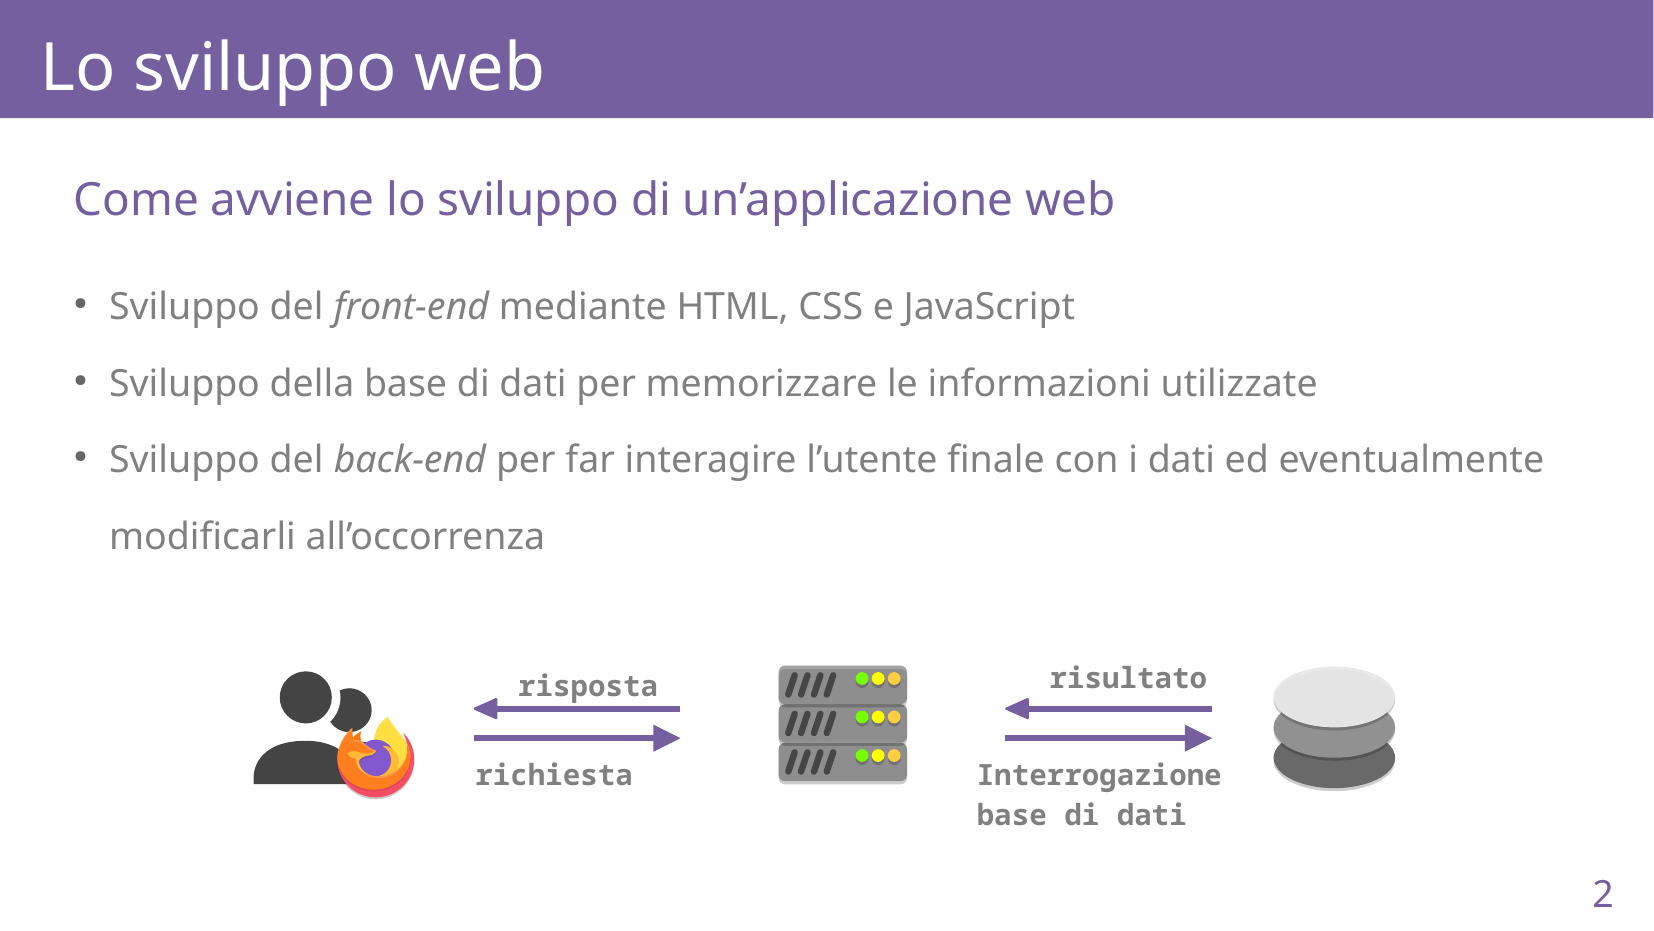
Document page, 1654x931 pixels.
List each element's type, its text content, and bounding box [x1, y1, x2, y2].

picture [249, 649, 421, 804]
text_box richiesta [460, 746, 653, 798]
text_box Interrogazione base di dati [962, 746, 1244, 834]
picture [769, 649, 917, 798]
text_box Come avviene lo sviluppo di un’applicazione web [59, 158, 1107, 229]
text_box Sviluppo del front-end mediante HTML, CSS e JavaScript Sviluppo della base di dati per memorizzare le informazioni utilizzate Sviluppo del back-end per far interagire l’utente finale con i dati ed eventualmente modificarli all’occorrenza [59, 246, 1540, 532]
text_box <numero> [1513, 860, 1654, 931]
picture [1264, 657, 1405, 798]
text_box risposta [503, 658, 677, 709]
text_box risultato [1034, 649, 1227, 701]
text_box [0, 0, 1654, 119]
text_box Lo sviluppo web [25, 11, 487, 107]
